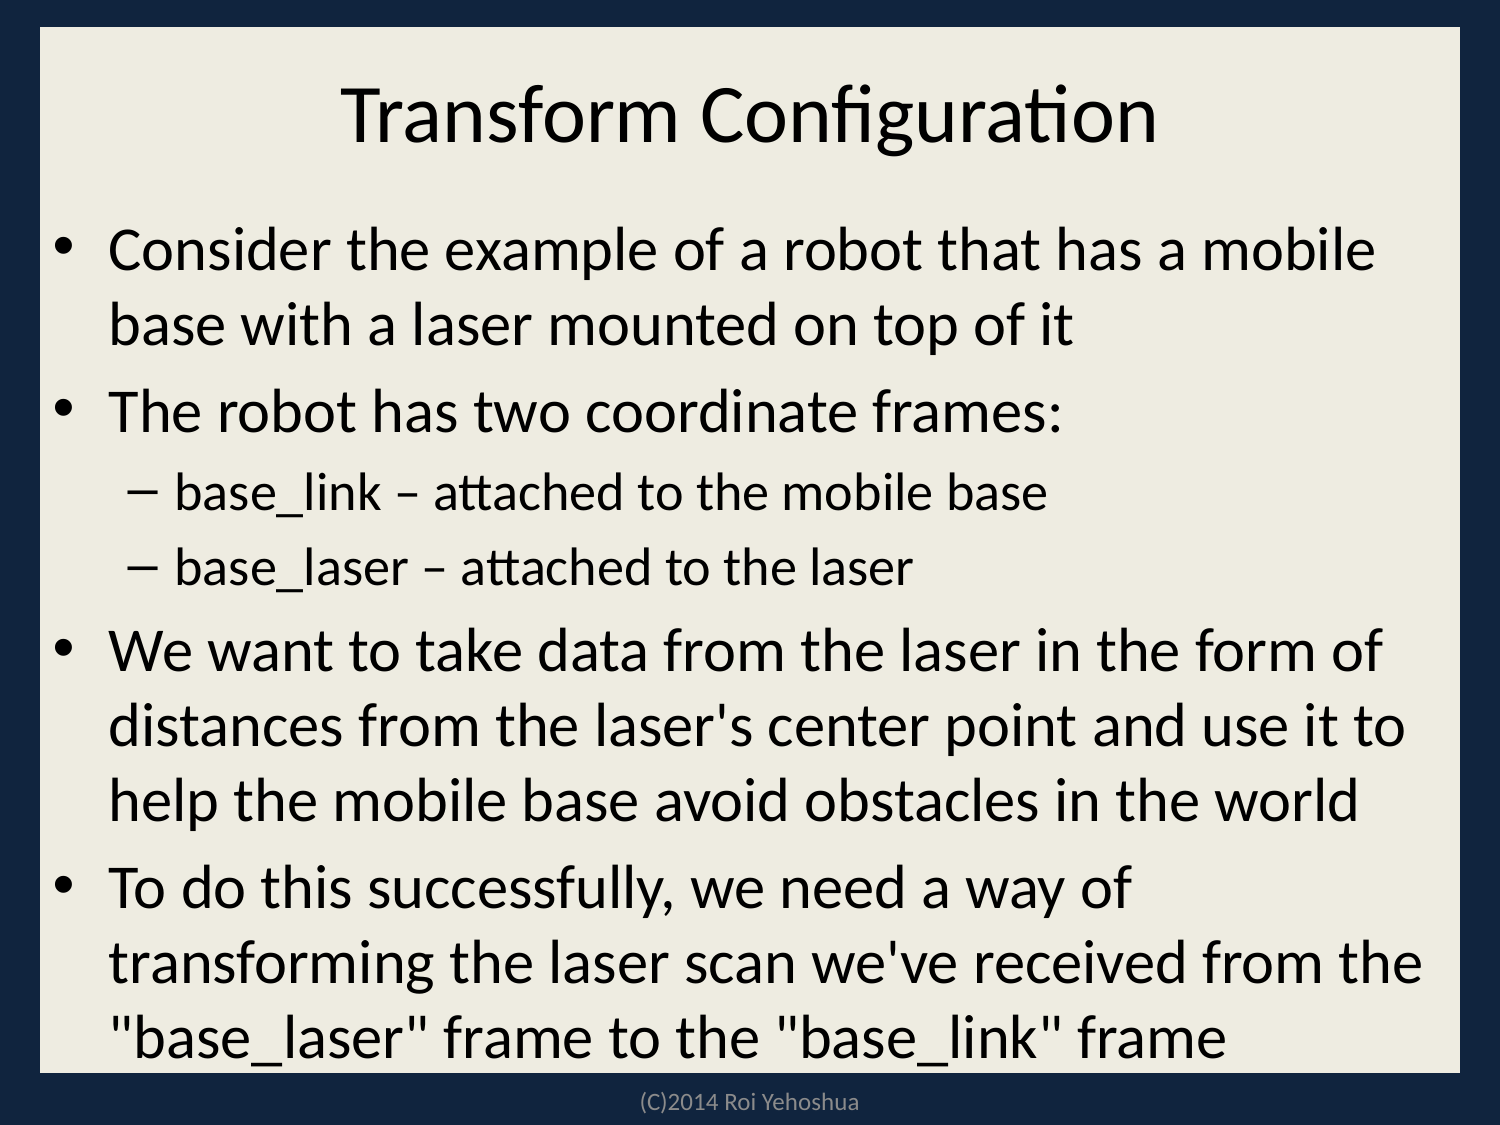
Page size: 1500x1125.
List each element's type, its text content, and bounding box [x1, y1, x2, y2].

footer (C)2014 Roi Yehoshua [512, 1074, 988, 1125]
title Transform Configuration [37, 31, 1463, 188]
list Consider the example of a robot that has a mobile base with a laser mounted on top of it The robot has two coordinate frames: base_link – attached to the mobile base base_laser – attached to the laser We want to take data from the laser in the form of distances from the laser's center point and use it to help the mobile base avoid obstacles in the world To do this successfully, we need a way of transforming the laser scan we've received from the "base_laser" frame to the "base_link" frame [37, 200, 1463, 1080]
